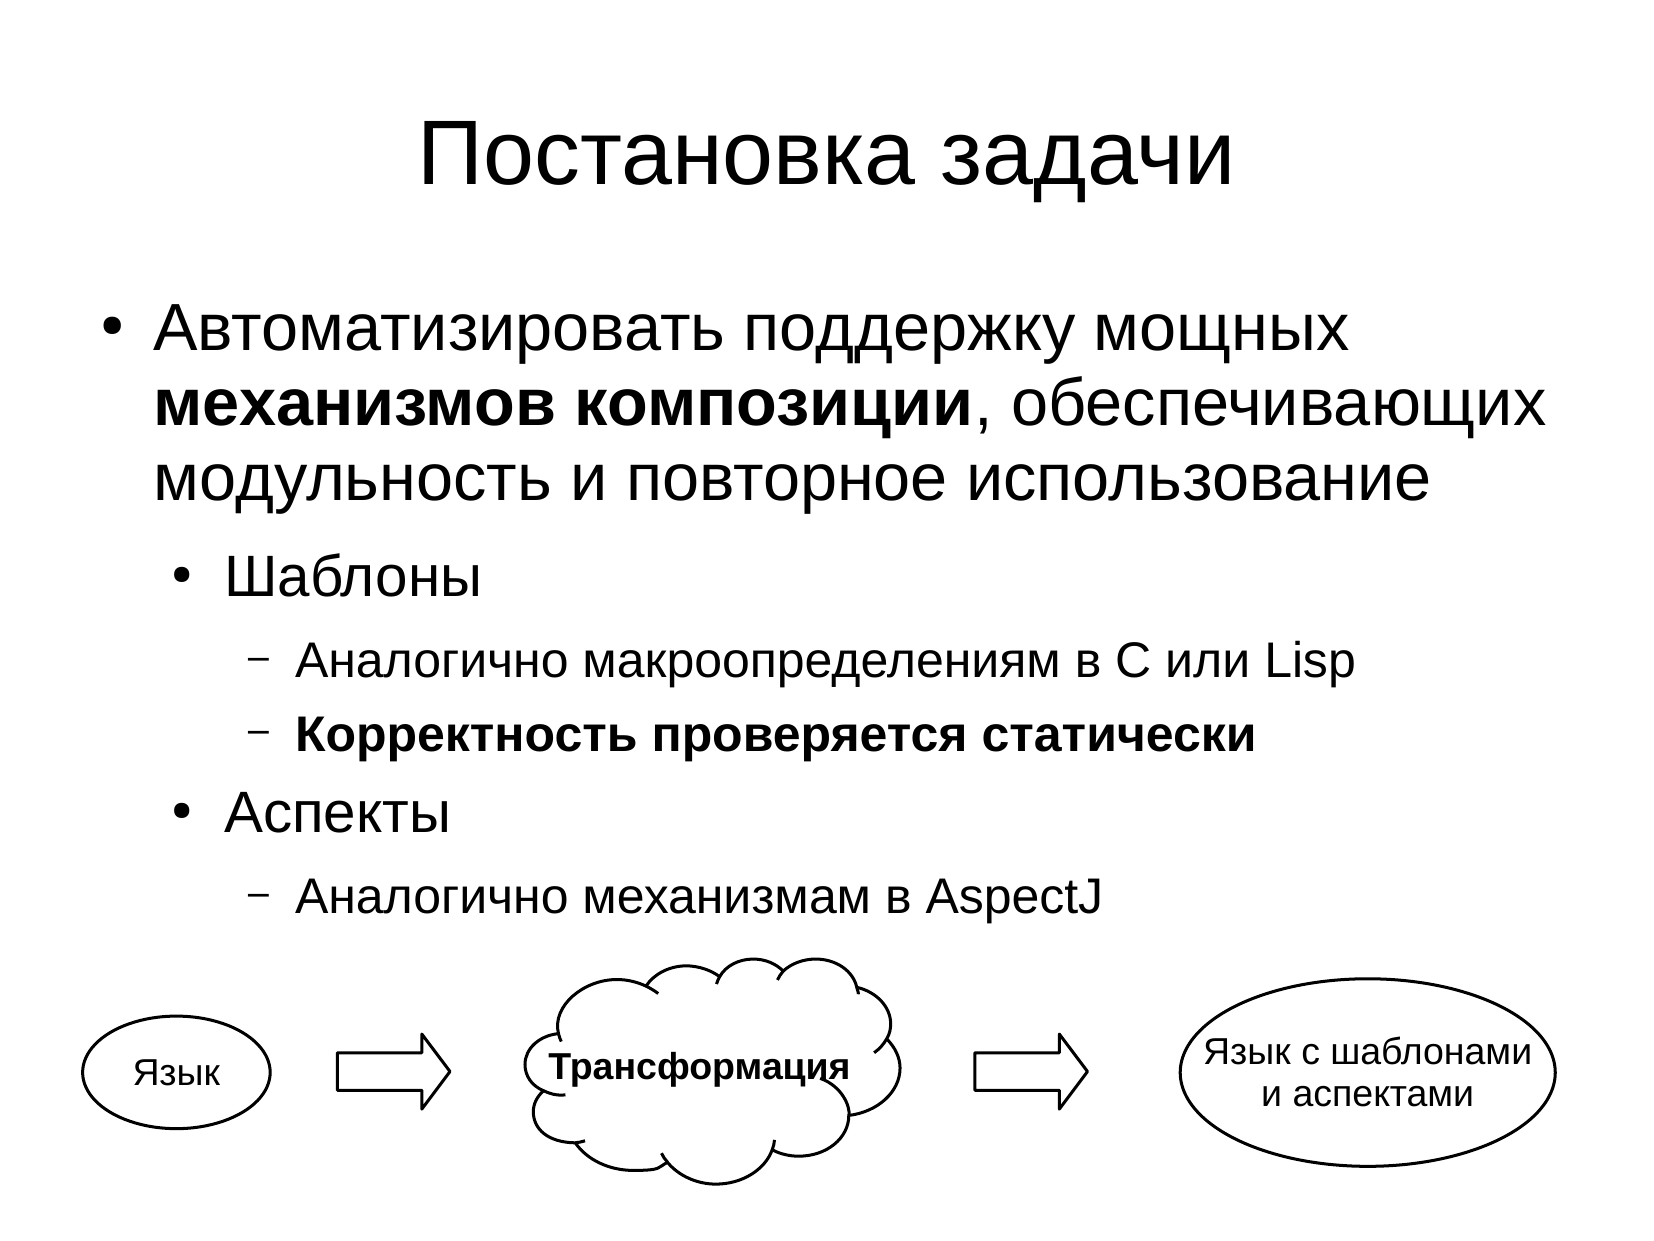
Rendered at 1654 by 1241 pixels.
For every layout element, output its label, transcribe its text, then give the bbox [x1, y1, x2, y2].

title Постановка задачи [82, 56, 1571, 250]
text_box Язык с шаблонами и аспектами [1180, 978, 1556, 1167]
text_box Трансформация [525, 959, 901, 1185]
list Автоматизировать поддержку мощных механизмов композиции, обеспечивающих модульность и повторное использование Шаблоны Аналогично макроопределениям в C или Lisp Корректность проверяется статически Аспекты Аналогично механизмам в AspectJ [339, 1041, 447, 1102]
list Автоматизировать поддержку мощных механизмов композиции, обеспечивающих модульность и повторное использование Шаблоны Аналогично макроопределениям в C или Lisp Корректность проверяется статически Аспекты Аналогично механизмам в AspectJ [82, 290, 1571, 1109]
text_box Язык [82, 1016, 271, 1129]
list Автоматизировать поддержку мощных механизмов композиции, обеспечивающих модульность и повторное использование Шаблоны Аналогично макроопределениям в C или Lisp Корректность проверяется статически Аспекты Аналогично механизмам в AspectJ [977, 1041, 1085, 1103]
